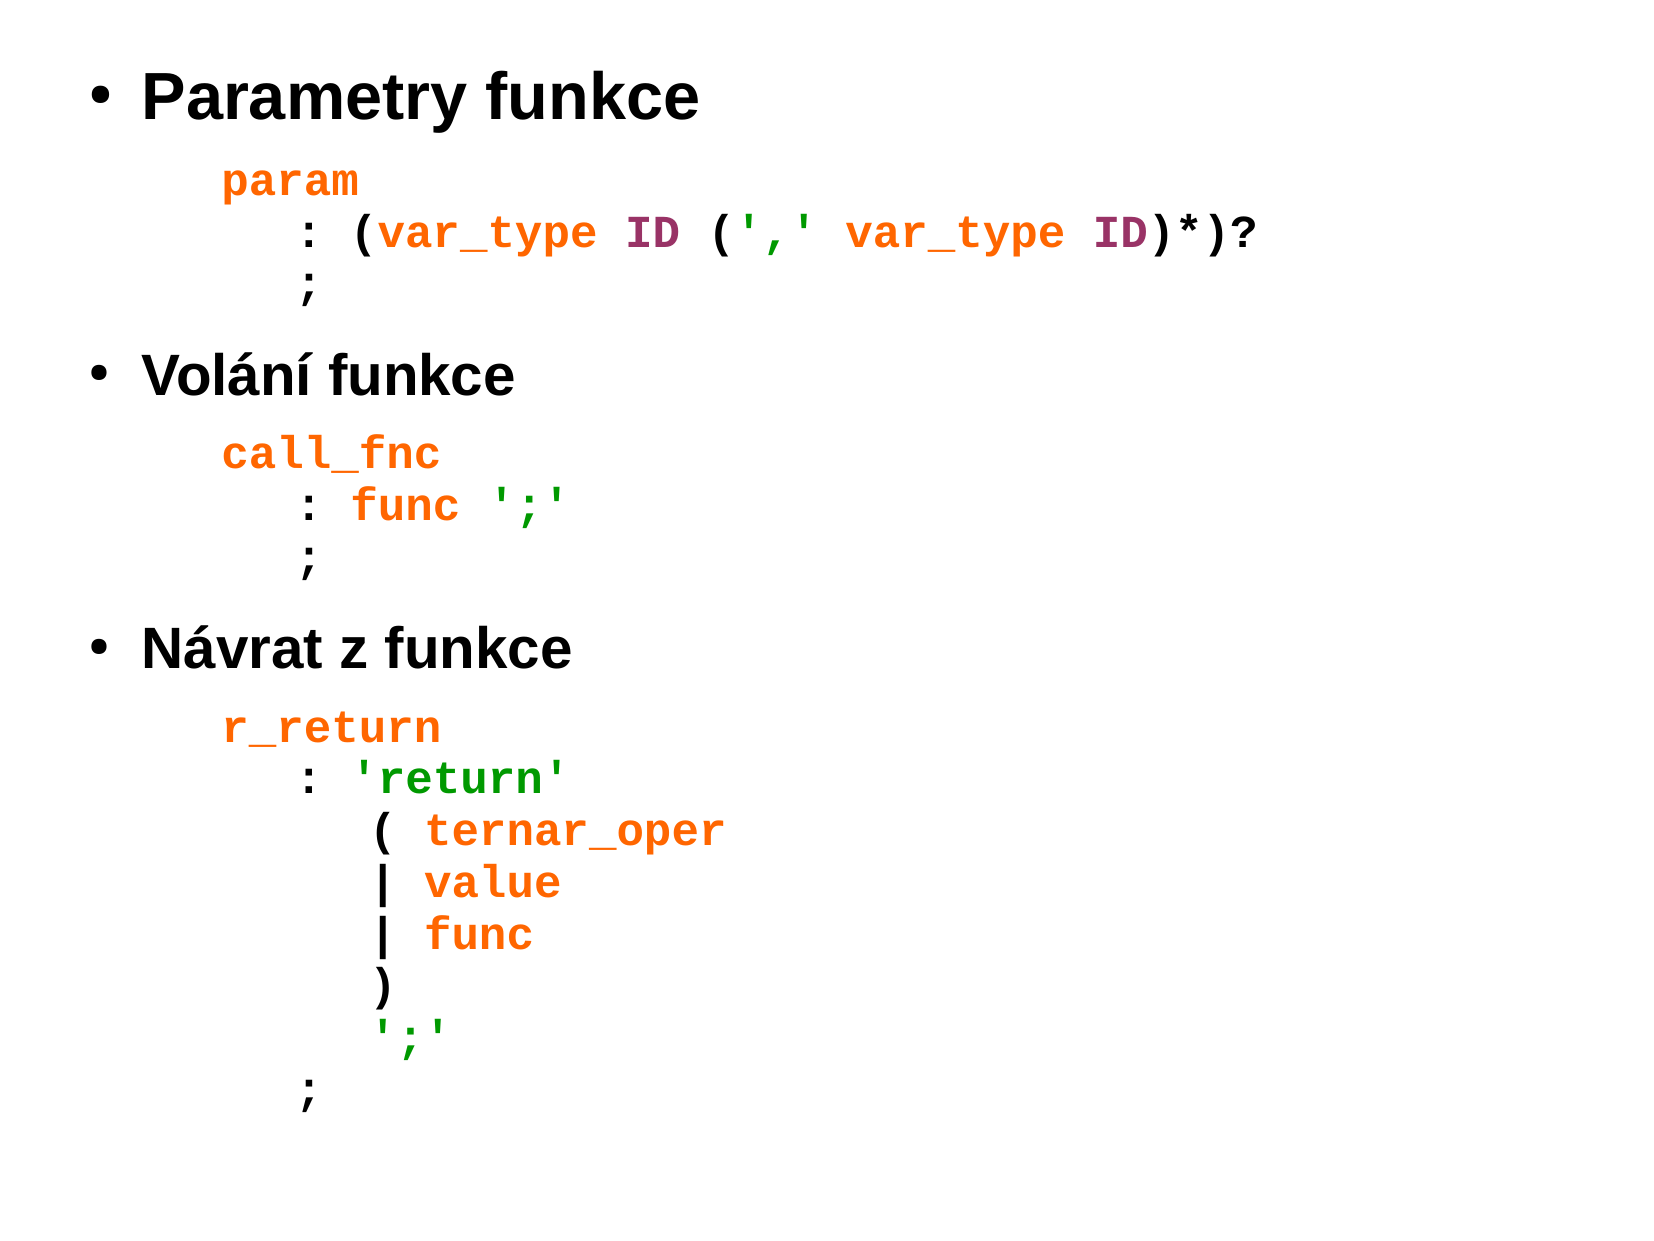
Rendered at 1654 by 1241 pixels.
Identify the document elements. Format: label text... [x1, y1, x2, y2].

list Parametry funkce param : (var_type ID (',' var_type ID)*)? ; Volání funkce call_fnc : func ';' ; Návrat z funkce r_return : 'return' ( ternar_oper | value | func ) ';' ; [0, 59, 1565, 1203]
